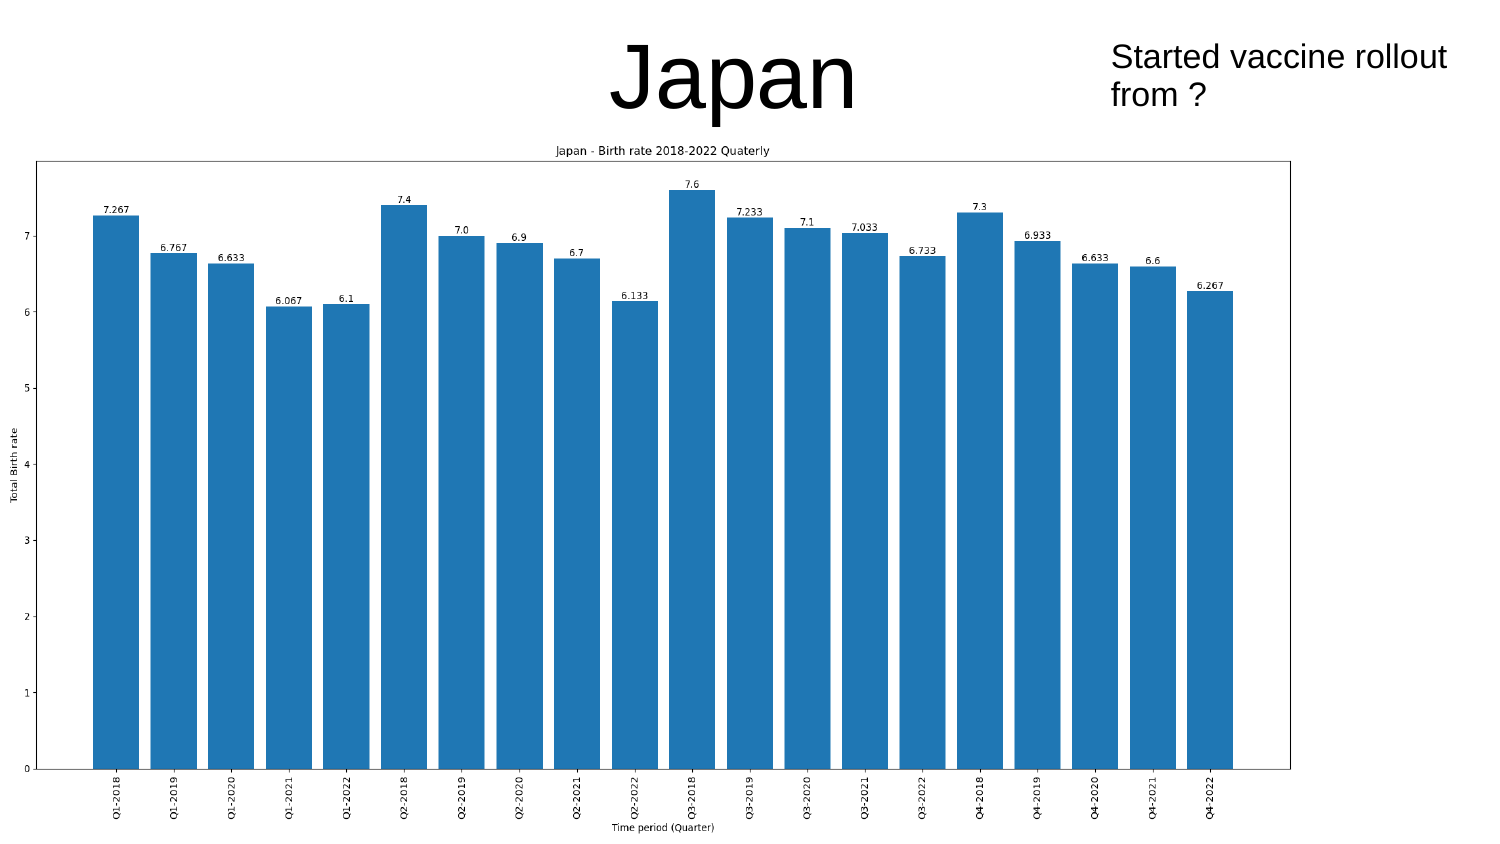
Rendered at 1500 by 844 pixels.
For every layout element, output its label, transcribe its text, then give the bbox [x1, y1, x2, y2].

title Japan [59, 6, 1410, 148]
picture [0, 135, 1300, 844]
text_box Started vaccine rollout from ? [1096, 30, 1477, 159]
